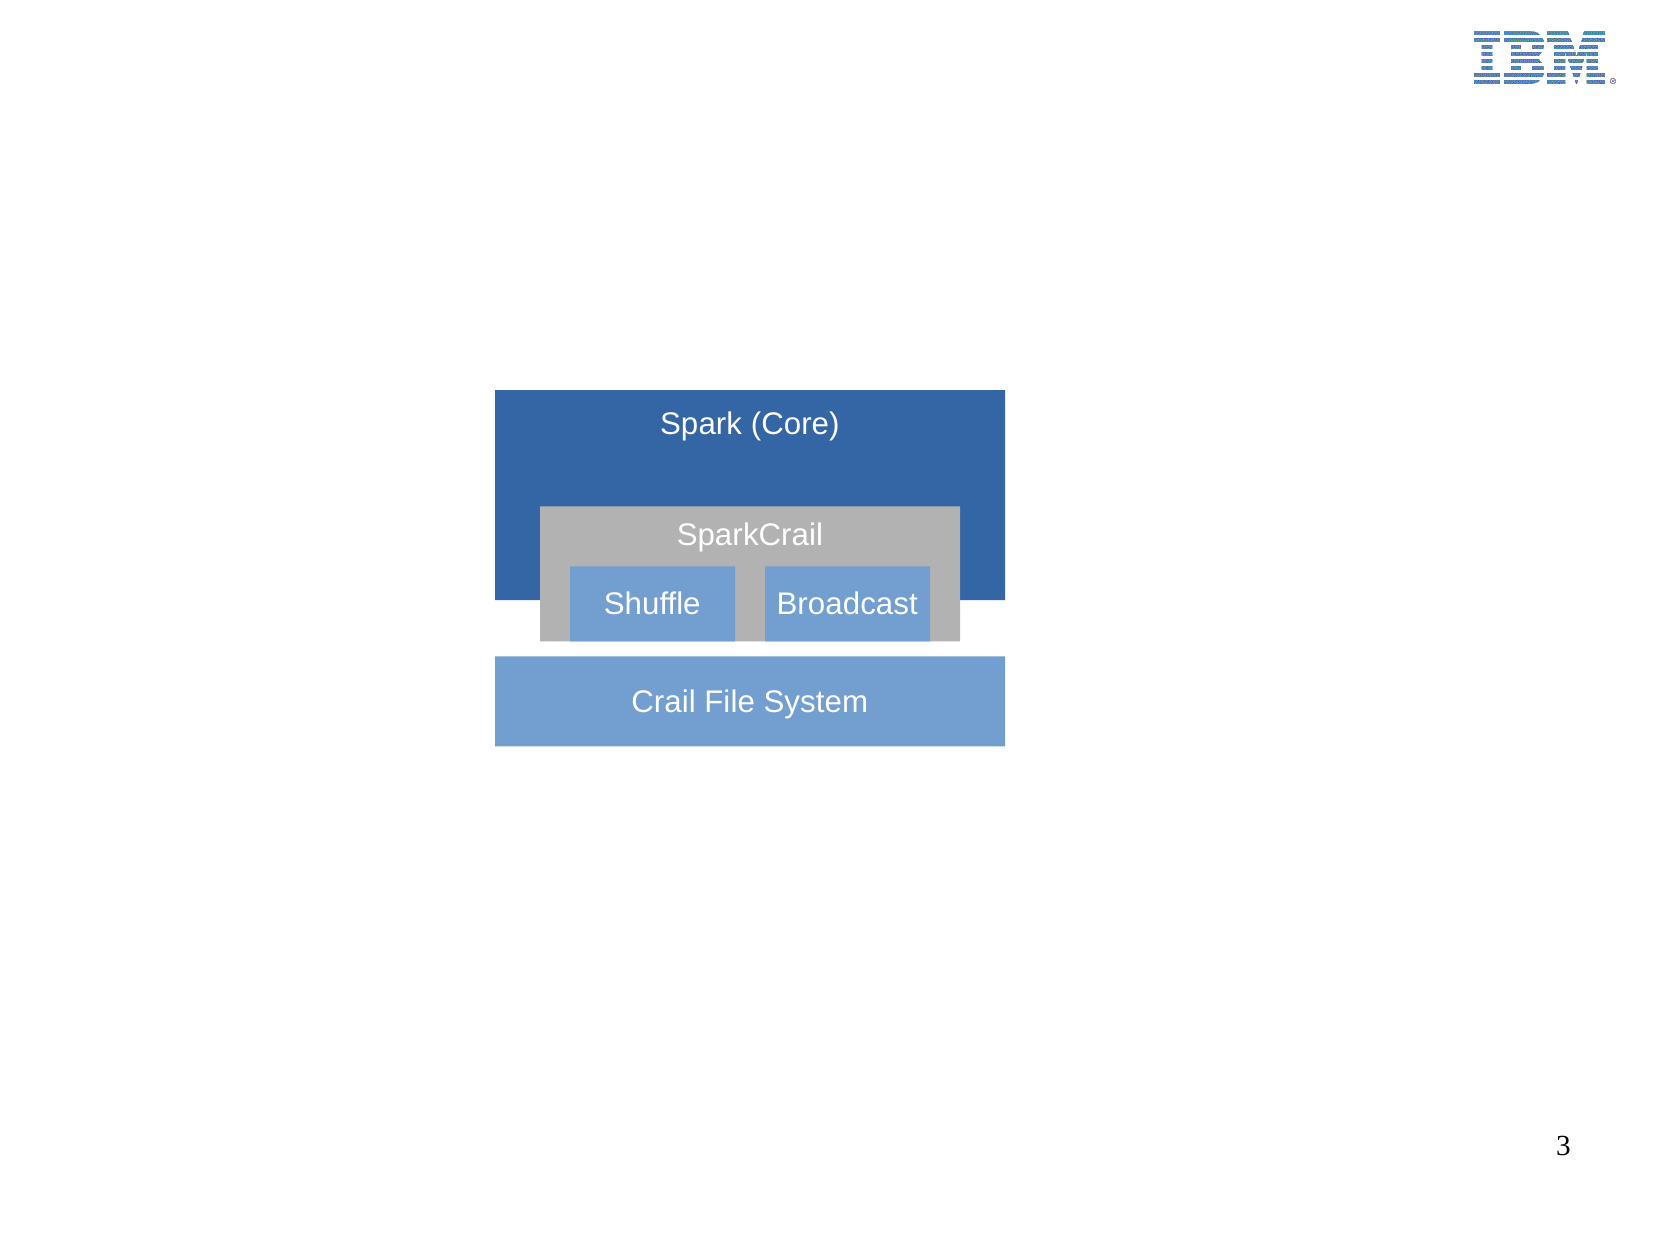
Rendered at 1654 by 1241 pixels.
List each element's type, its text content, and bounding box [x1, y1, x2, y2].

text_box Broadcast [765, 566, 931, 642]
picture [1440, 0, 1654, 127]
text_box Spark (Core) [450, 399, 1051, 450]
text_box [495, 450, 1006, 642]
text_box Crail File System [495, 656, 1006, 747]
text_box SparkCrail [540, 509, 961, 560]
text_box Shuffle [570, 566, 736, 642]
text_box [495, 390, 1006, 399]
